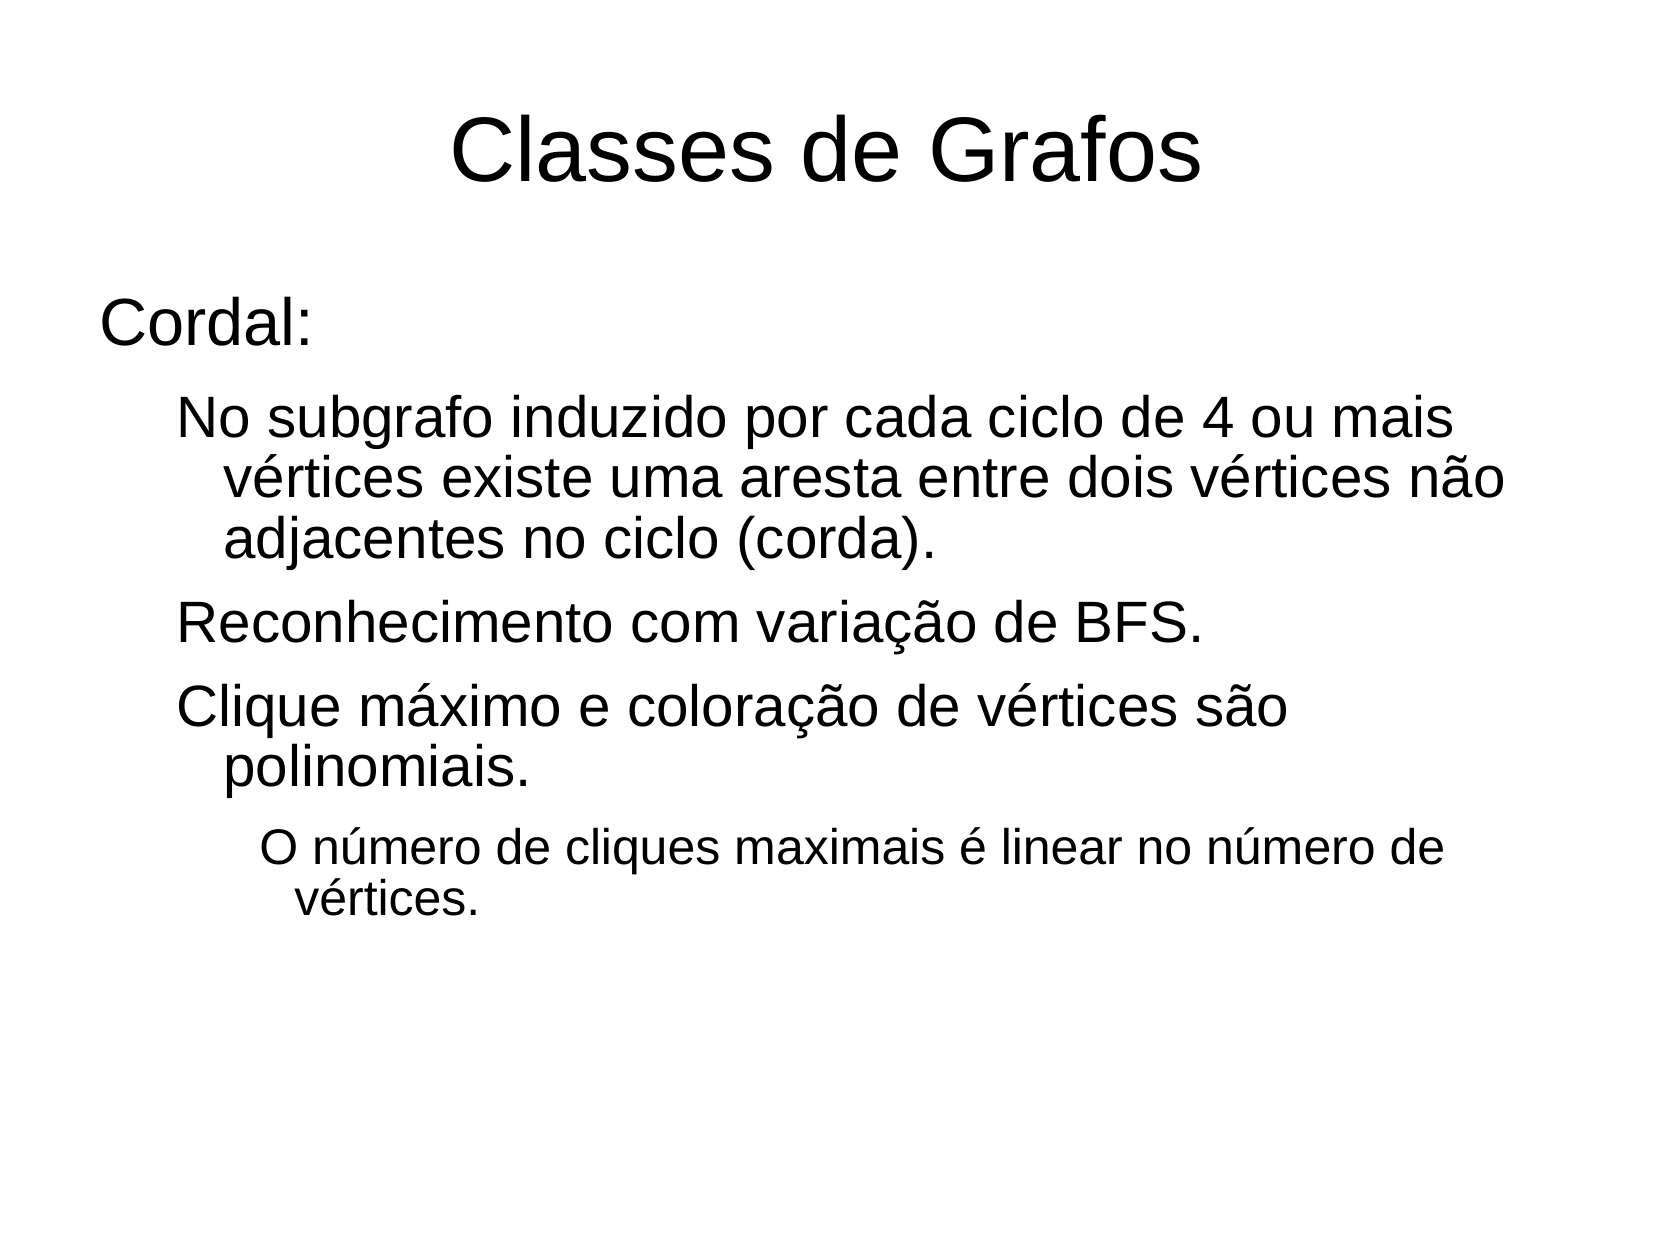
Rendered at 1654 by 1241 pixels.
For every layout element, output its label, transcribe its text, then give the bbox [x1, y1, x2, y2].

title Classes de Grafos [82, 56, 1571, 250]
list Cordal: No subgrafo induzido por cada ciclo de 4 ou mais vértices existe uma aresta entre dois vértices não adjacentes no ciclo (corda). Reconhecimento com variação de BFS. Clique máximo e coloração de vértices são polinomiais. O número de cliques maximais é linear no número de vértices. [82, 290, 1571, 1094]
